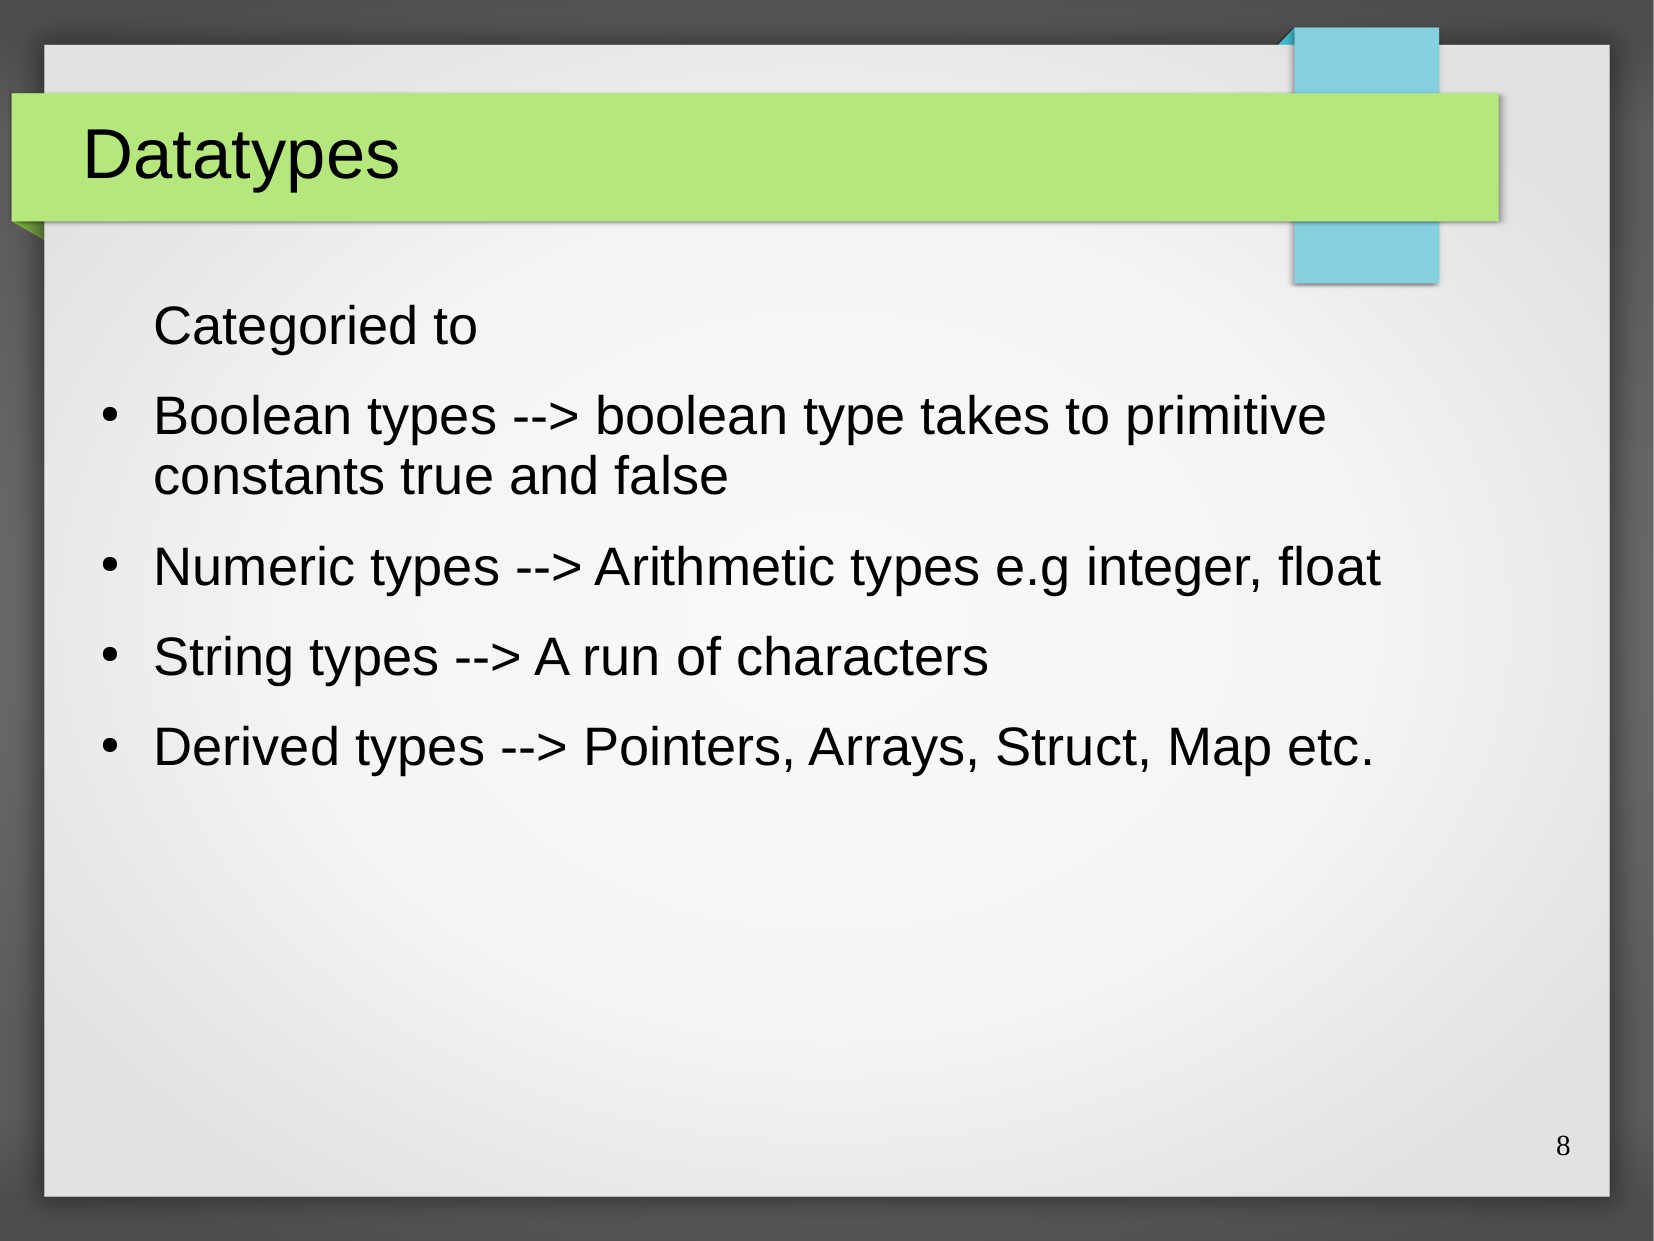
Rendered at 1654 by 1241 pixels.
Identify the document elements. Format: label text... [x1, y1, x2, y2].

picture [0, 0, 1654, 1241]
list Categoried to Boolean types --> boolean type takes to primitive constants true and false Numeric types --> Arithmetic types e.g integer, float String types --> A run of characters Derived types --> Pointers, Arrays, Struct, Map etc. [82, 295, 1571, 1015]
title Datatypes [82, 94, 1264, 213]
